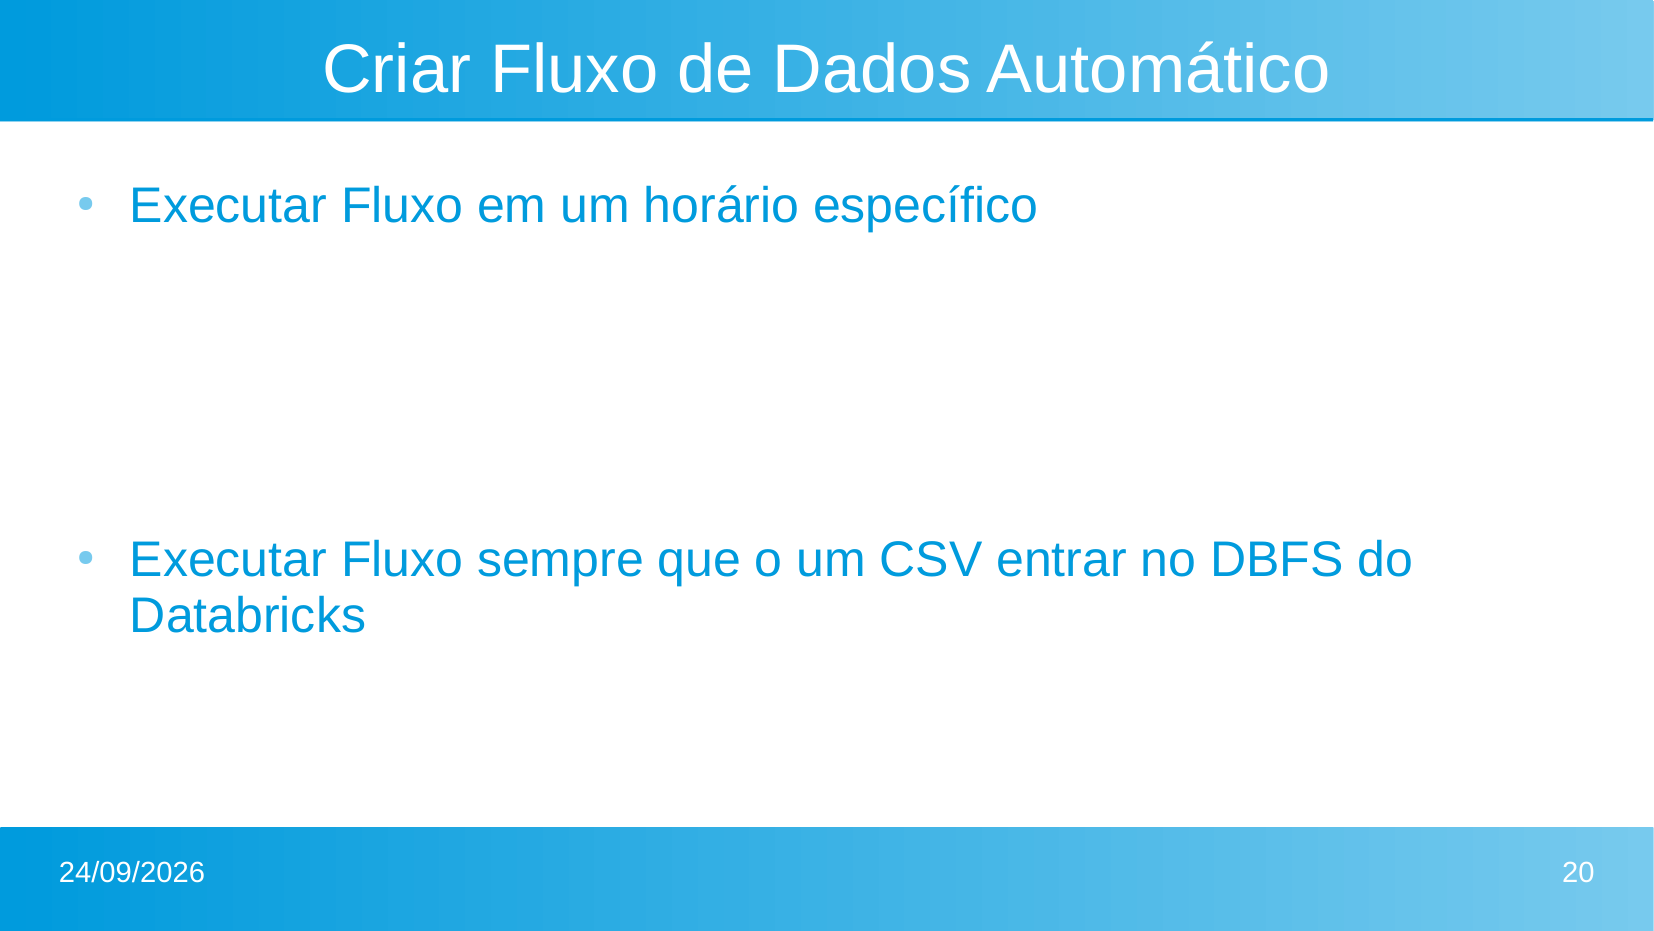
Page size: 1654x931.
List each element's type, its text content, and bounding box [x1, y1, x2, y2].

list Executar Fluxo em um horário específico [59, 177, 1595, 355]
title Criar Fluxo de Dados Automático [59, 29, 1595, 108]
list Executar Fluxo sempre que o um CSV entrar no DBFS do Databricks [59, 531, 1595, 709]
